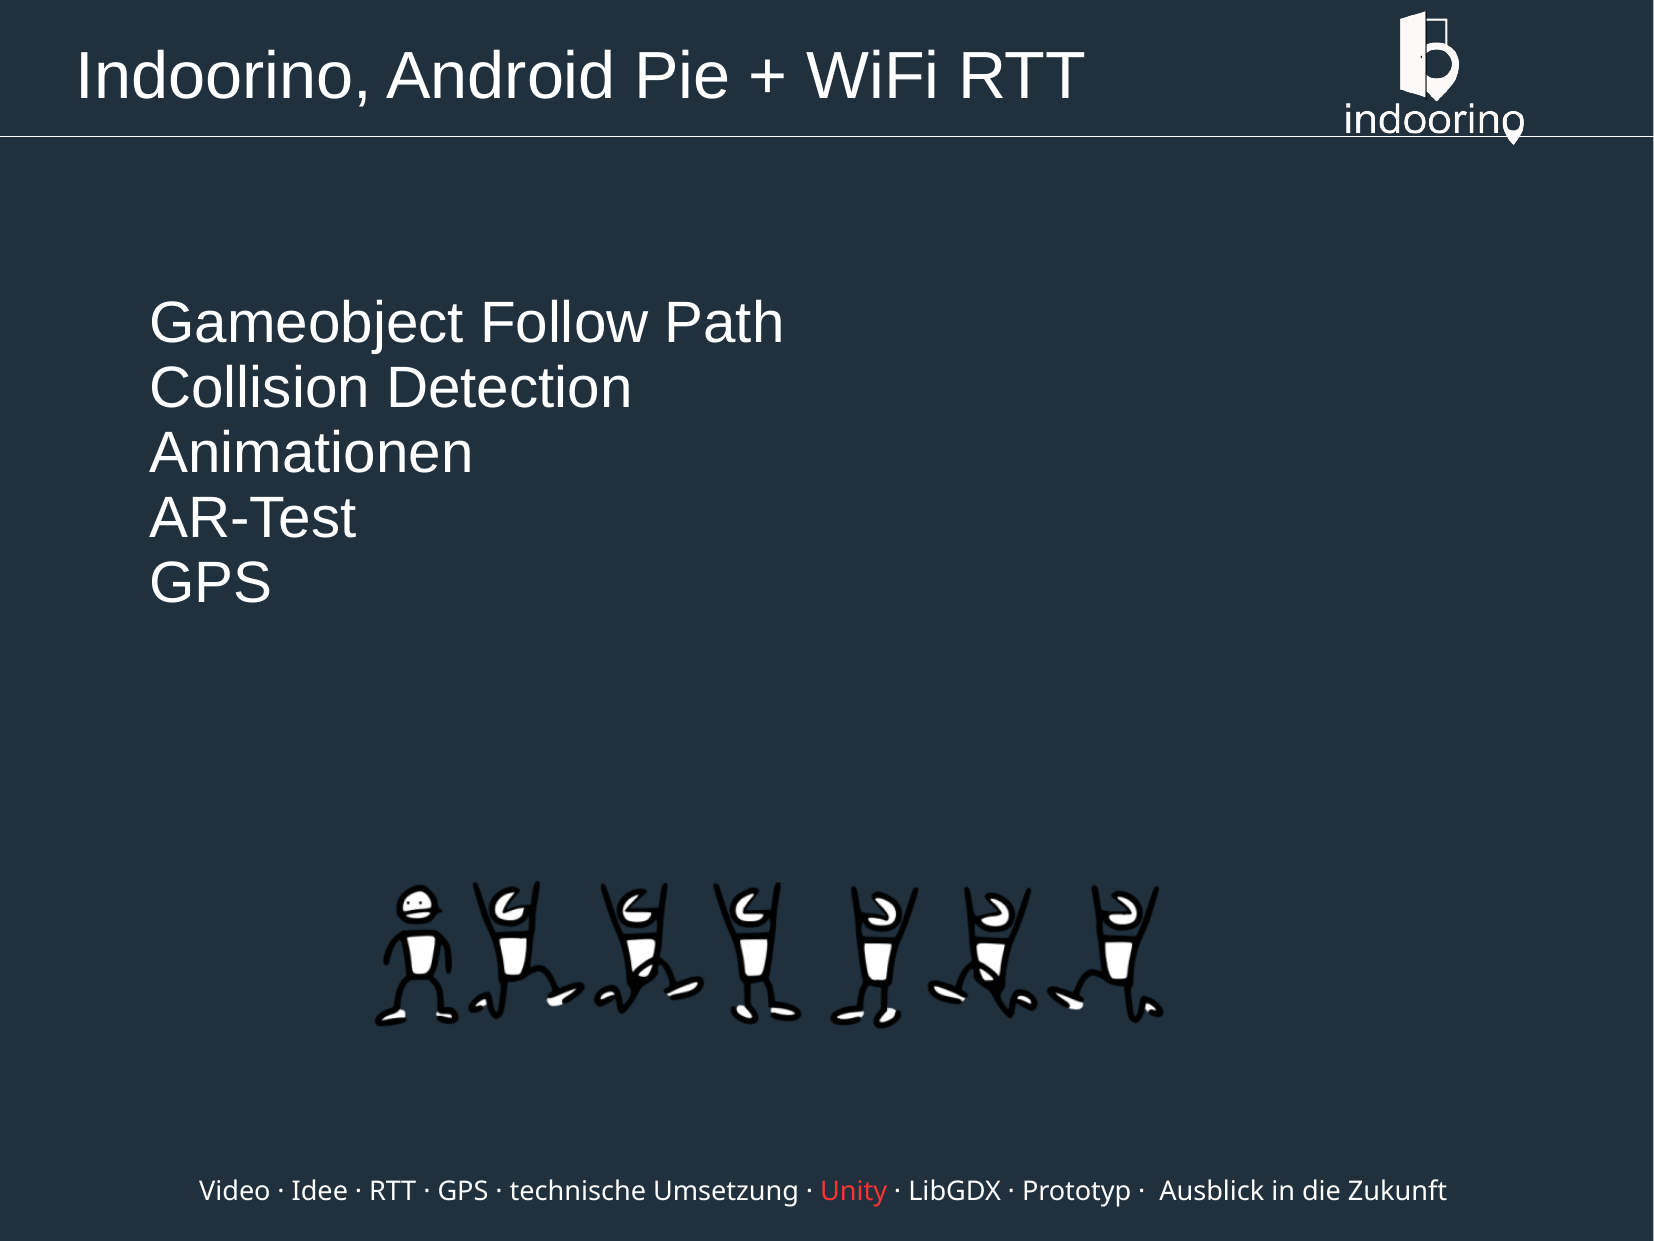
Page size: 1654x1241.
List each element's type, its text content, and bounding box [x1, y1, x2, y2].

text_box Gameobject Follow Path Collision Detection Animationen AR-Test GPS [149, 290, 815, 744]
text_box Video · Idee · RTT · GPS · technische Umsetzung · Unity · LibGDX · Prototyp · Ausblick in die Zukunft [106, 1174, 354, 1205]
picture [0, 0, 1654, 1241]
text_box Indoorino, Android Pie + WiFi RTT [0, 23, 1252, 127]
text_box Video · Idee · RTT · GPS · technische Umsetzung · Unity · LibGDX · Prototyp · Ausblick in die Zukunft [1190, 1174, 1547, 1205]
